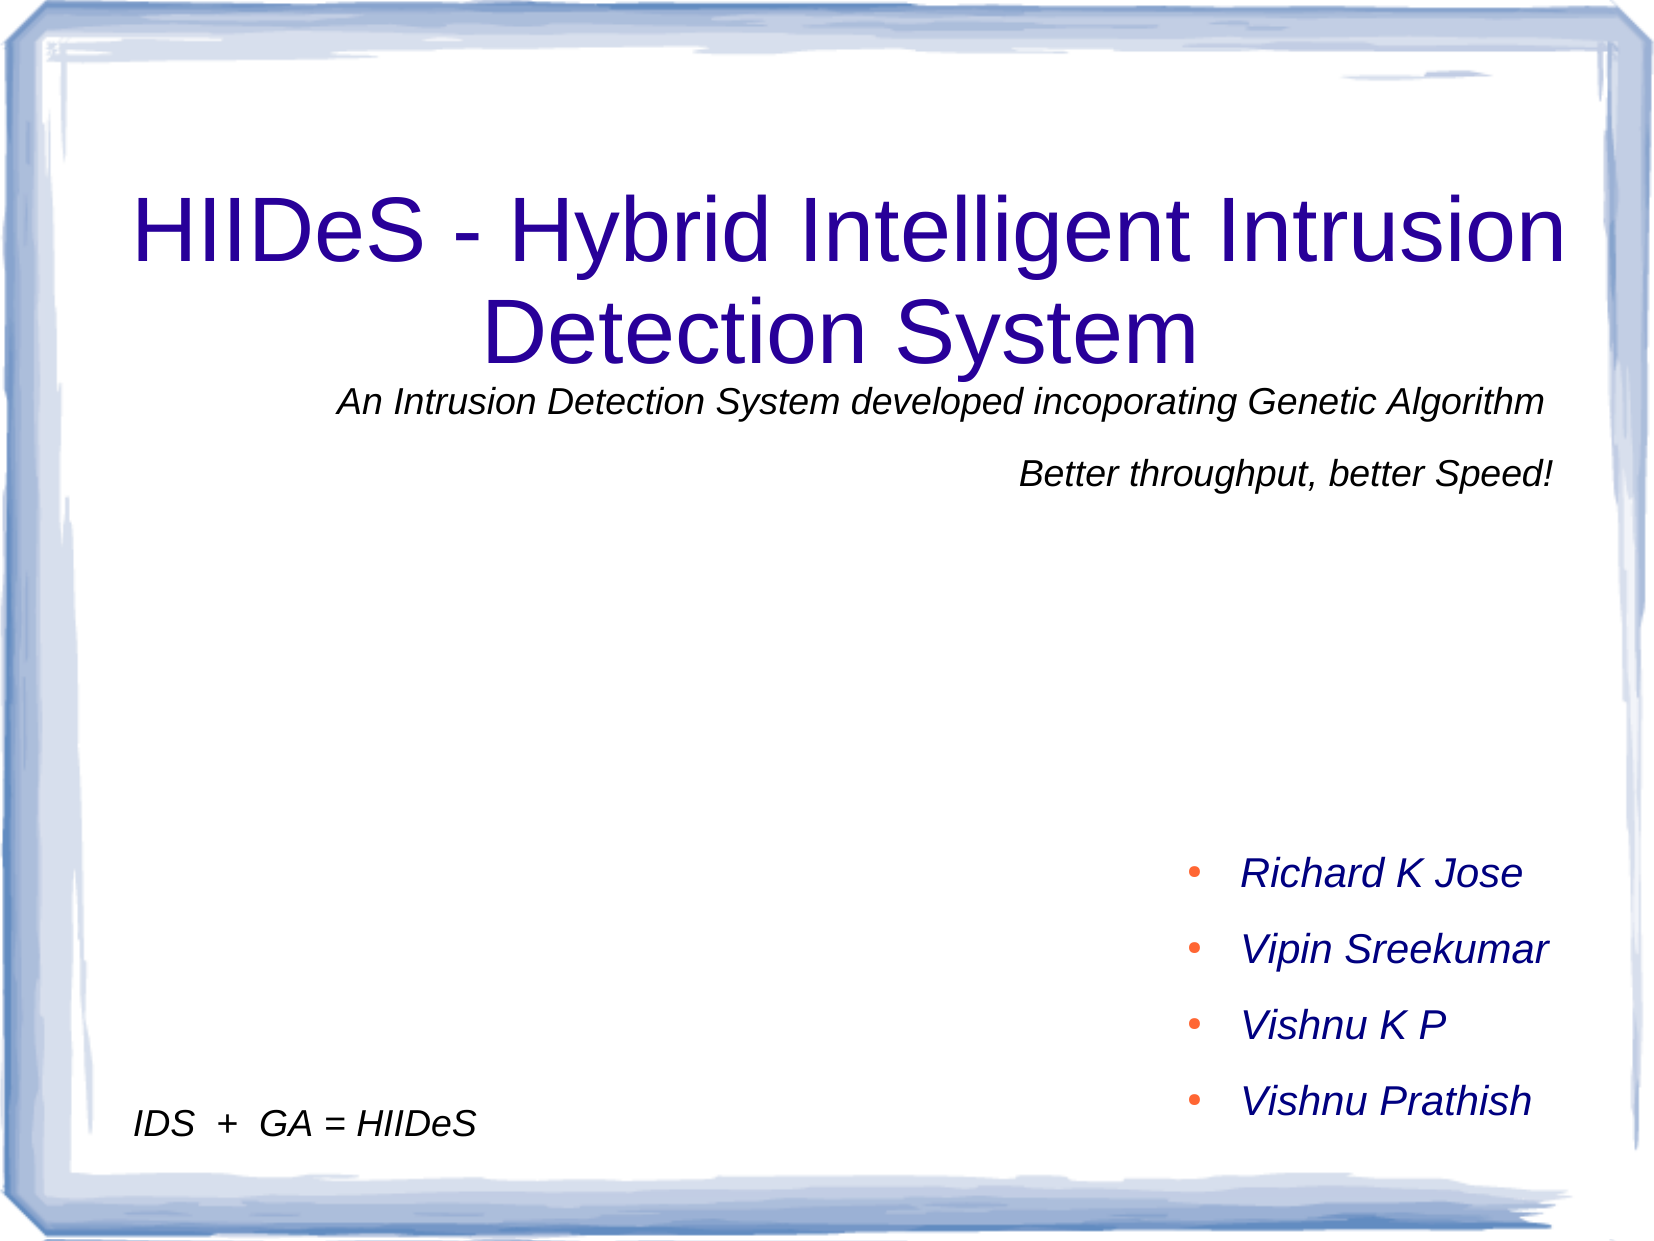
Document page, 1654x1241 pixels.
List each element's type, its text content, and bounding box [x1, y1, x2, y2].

list Richard K Jose Vipin Sreekumar Vishnu K P Vishnu Prathish [1169, 849, 1654, 1241]
title HIIDeS - Hybrid Intelligent Intrusion Detection System [106, 177, 1595, 385]
picture [0, 0, 1654, 1241]
text_box An Intrusion Detection System developed incoporating Genetic Algorithm [322, 372, 1622, 430]
text_box IDS + GA = HIIDeS [118, 1094, 1418, 1152]
text_box Better throughput, better Speed! [1003, 445, 1625, 502]
